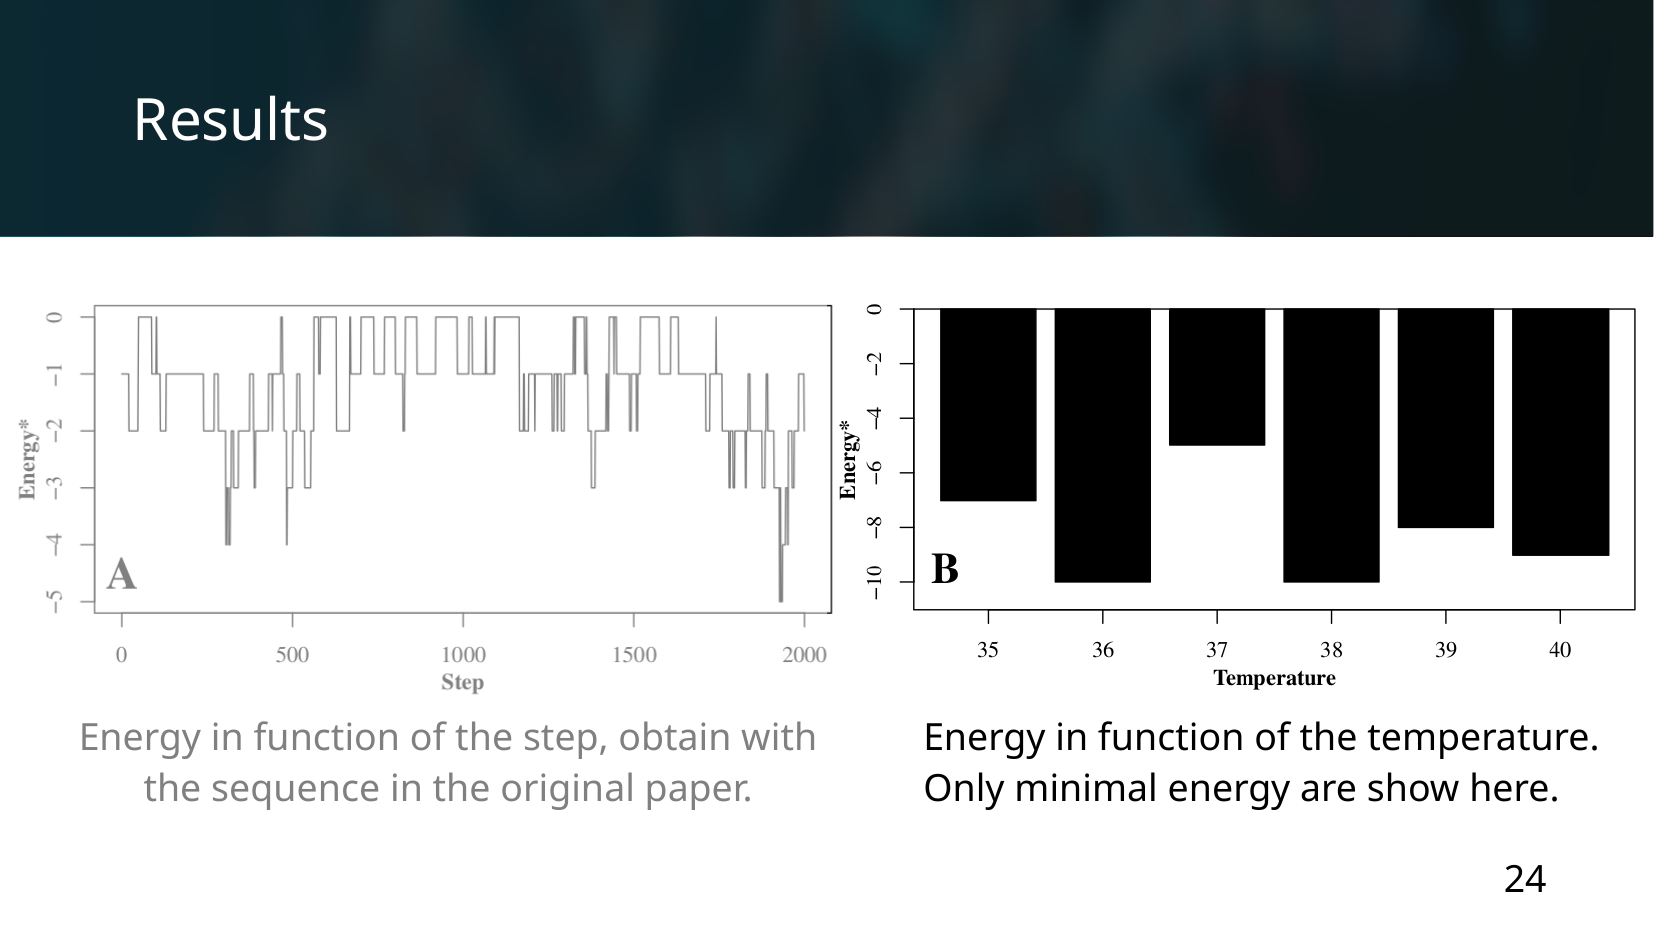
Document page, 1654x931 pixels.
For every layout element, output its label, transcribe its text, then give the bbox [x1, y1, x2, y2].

text_box Results [118, 35, 886, 201]
text_box Energy in function of the temperature. Only minimal energy are show here. [908, 702, 1558, 793]
text_box [0, 0, 1654, 237]
picture [827, 283, 1652, 702]
text_box [0, 265, 827, 857]
text_box <numéro> [1493, 826, 1654, 931]
